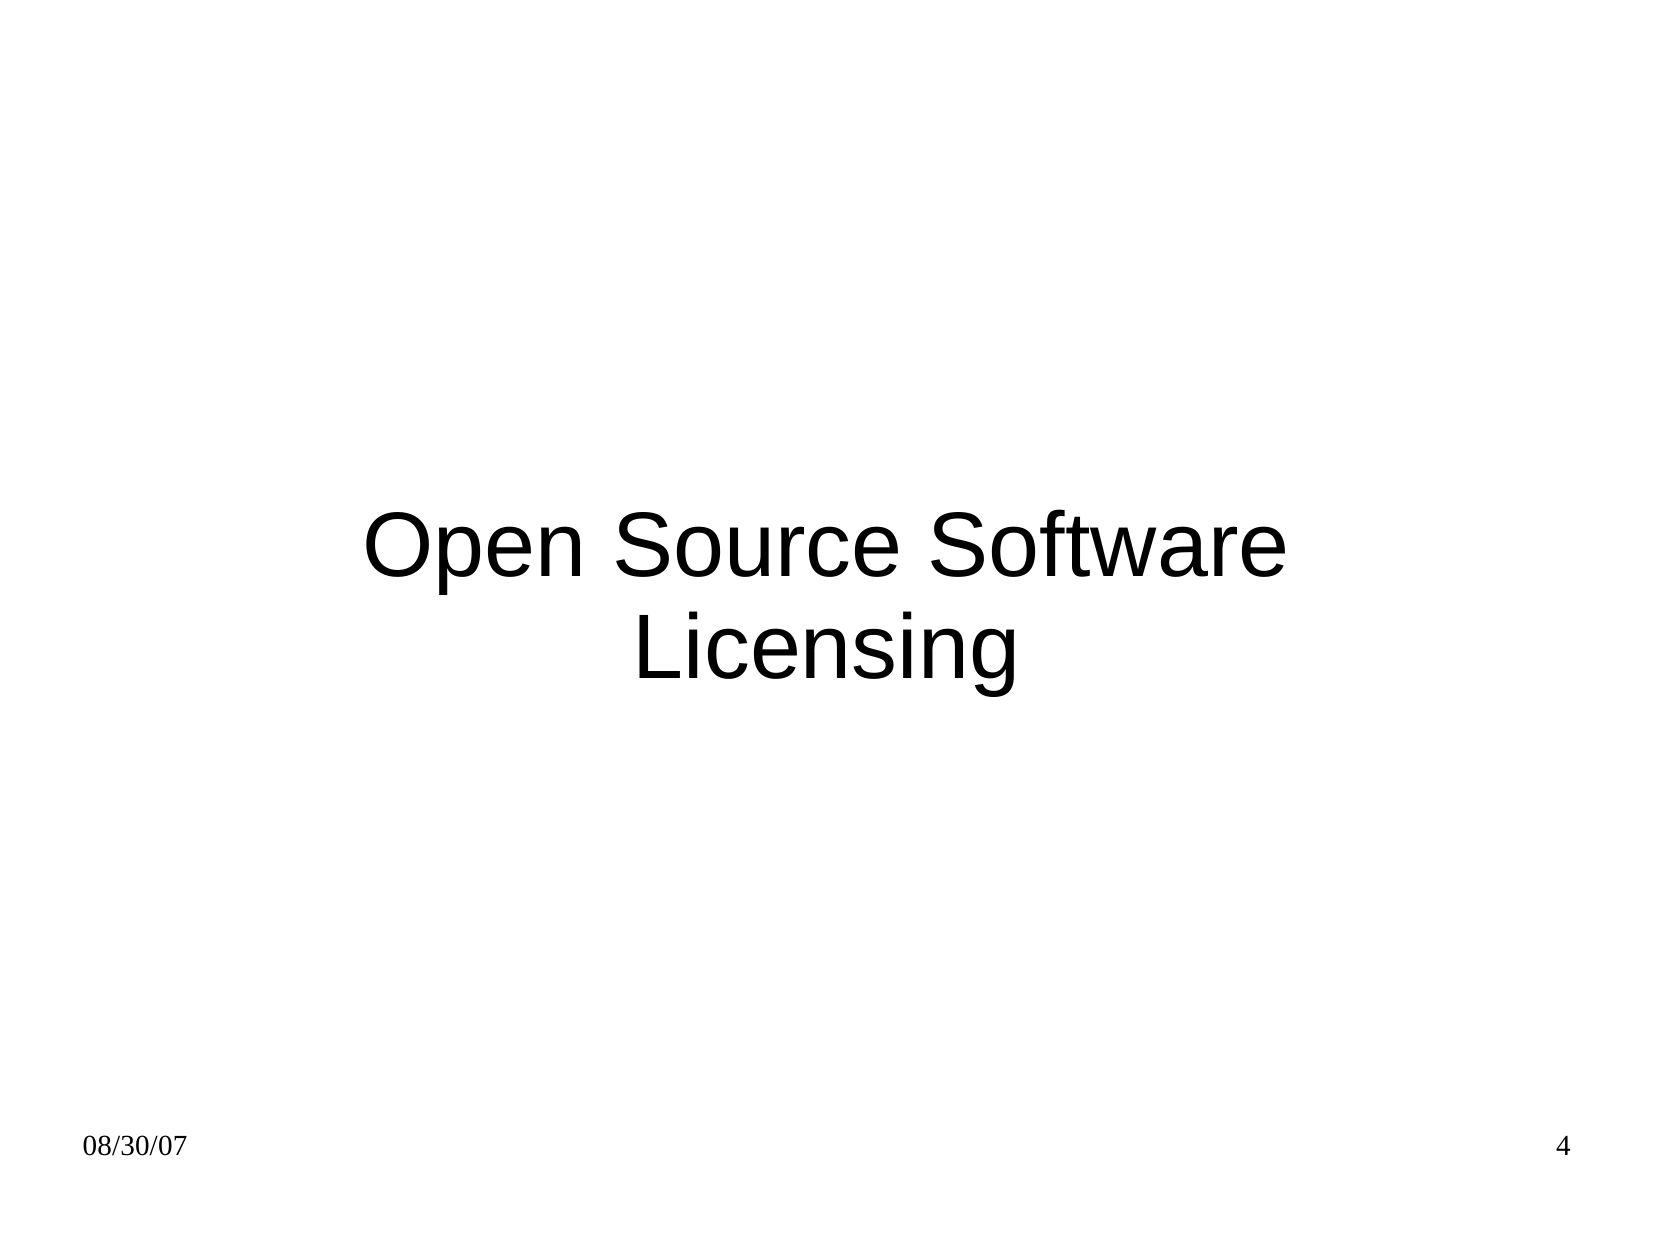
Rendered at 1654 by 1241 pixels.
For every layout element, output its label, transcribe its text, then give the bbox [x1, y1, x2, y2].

title Open Source Software Licensing [82, 492, 1571, 700]
